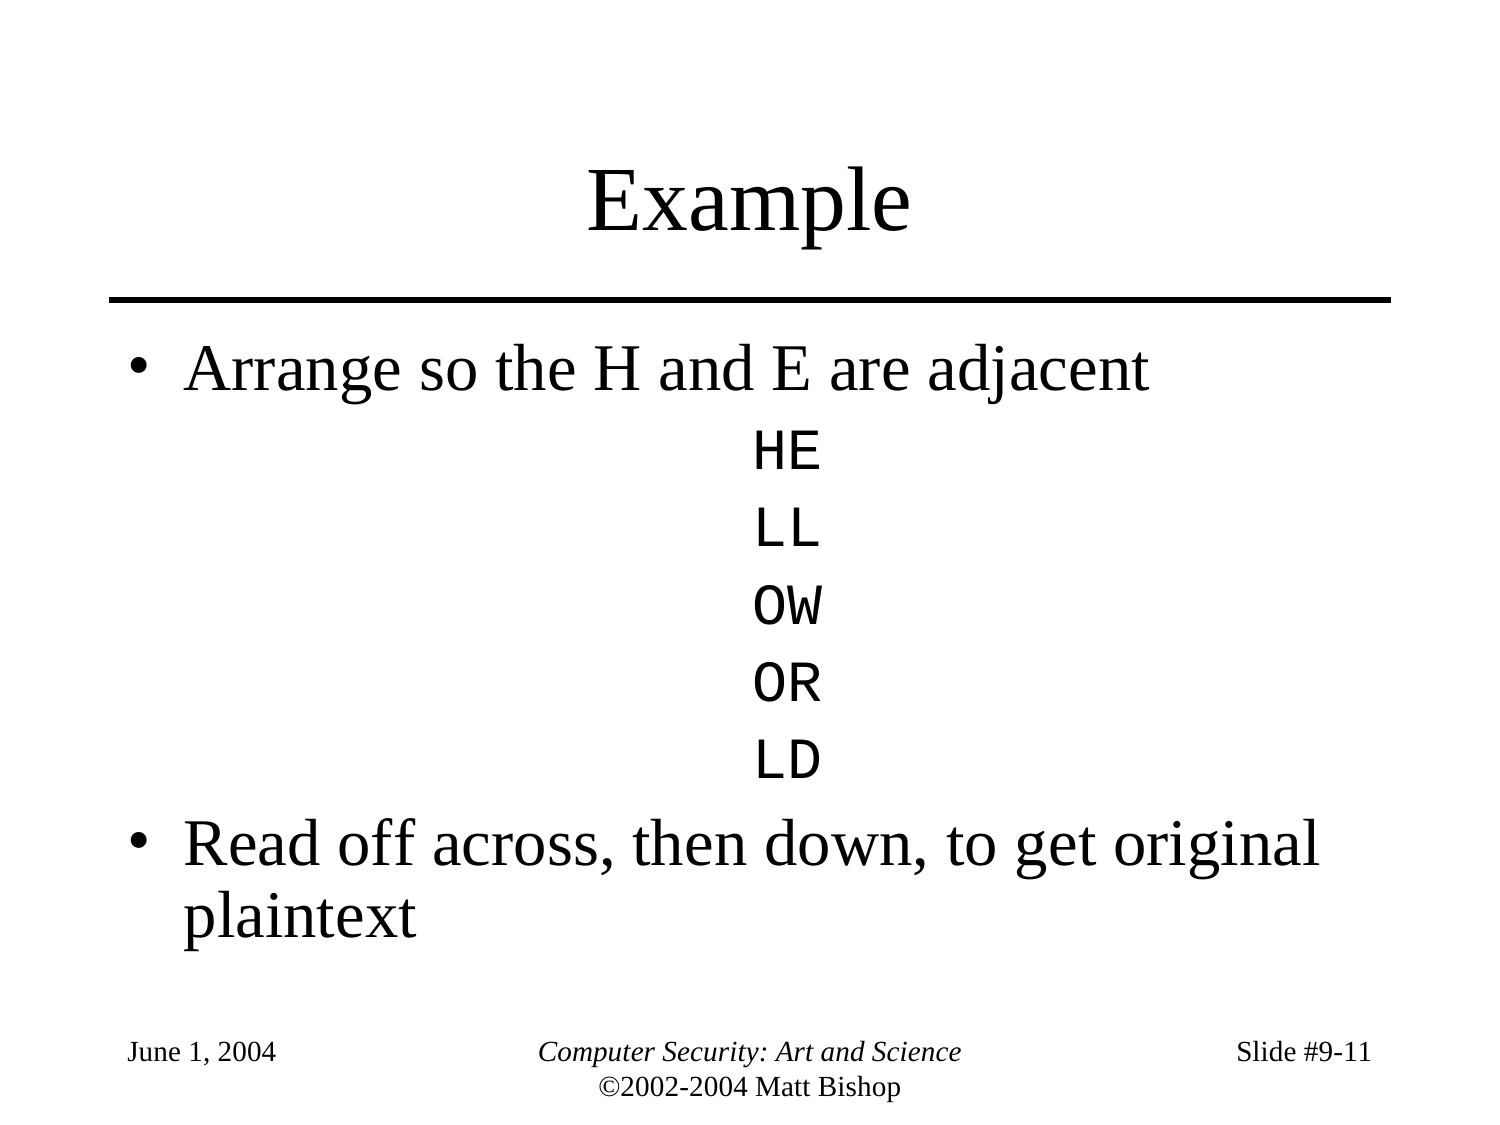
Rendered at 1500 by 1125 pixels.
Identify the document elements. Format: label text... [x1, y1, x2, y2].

title Example [112, 99, 1388, 288]
list Arrange so the H and E are adjacent HE LL OW OR LD Read off across, then down, to get original plaintext [112, 324, 1388, 1000]
